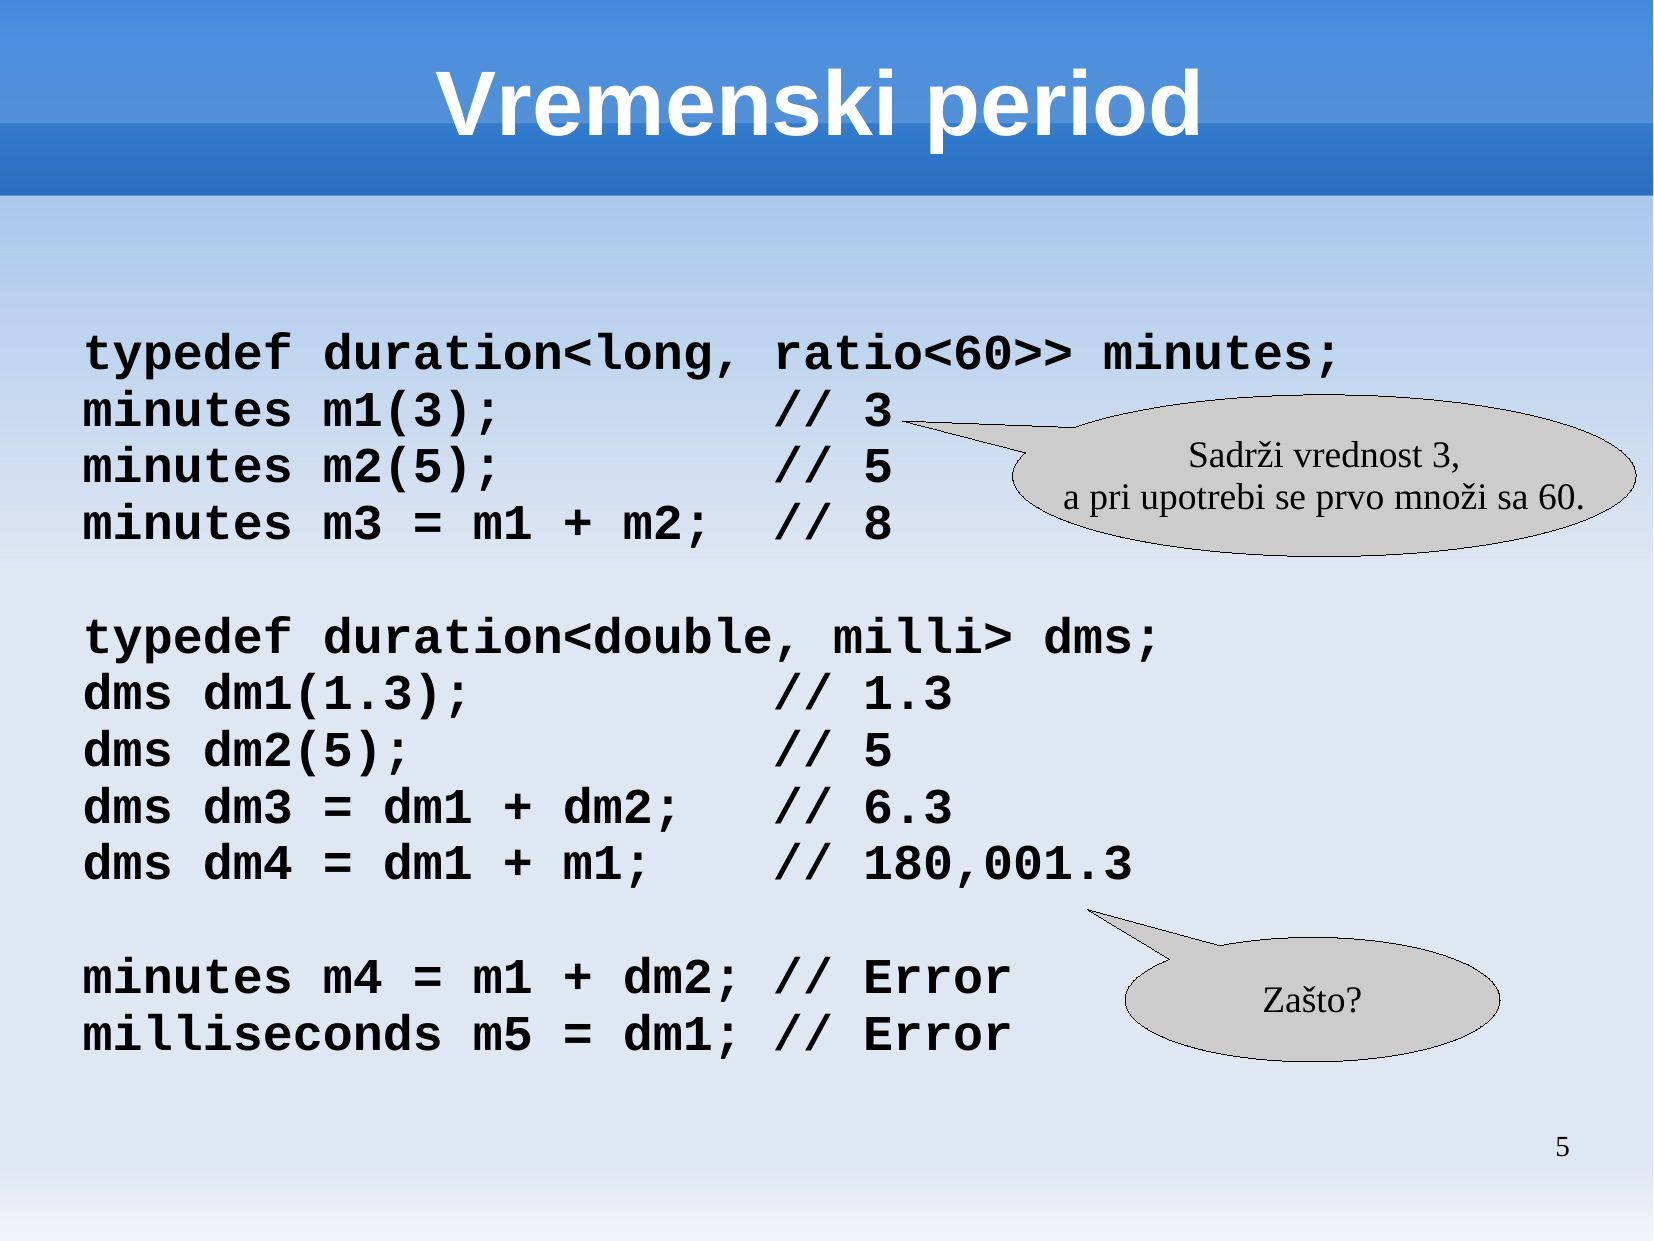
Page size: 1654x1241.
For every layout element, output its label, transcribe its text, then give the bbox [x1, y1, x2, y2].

text_box Sadrži vrednost 3, a pri upotrebi se prvo množi sa 60. [902, 394, 1637, 557]
title Vremenski period [76, 0, 1565, 208]
text_box Zašto? [1087, 909, 1501, 1062]
picture [0, 0, 1654, 1241]
list typedef duration<long, ratio<60>> minutes; minutes m1(3); // 3 minutes m2(5); // 5 minutes m3 = m1 + m2; // 8 typedef duration<double, milli> dms; dms dm1(1.3); // 1.3 dms dm2(5); // 5 dms dm3 = dm1 + dm2; // 6.3 dms dm4 = dm1 + m1; // 180,001.3 minutes m4 = m1 + dm2; // Error milliseconds m5 = dm1; // Error [82, 262, 1571, 1126]
